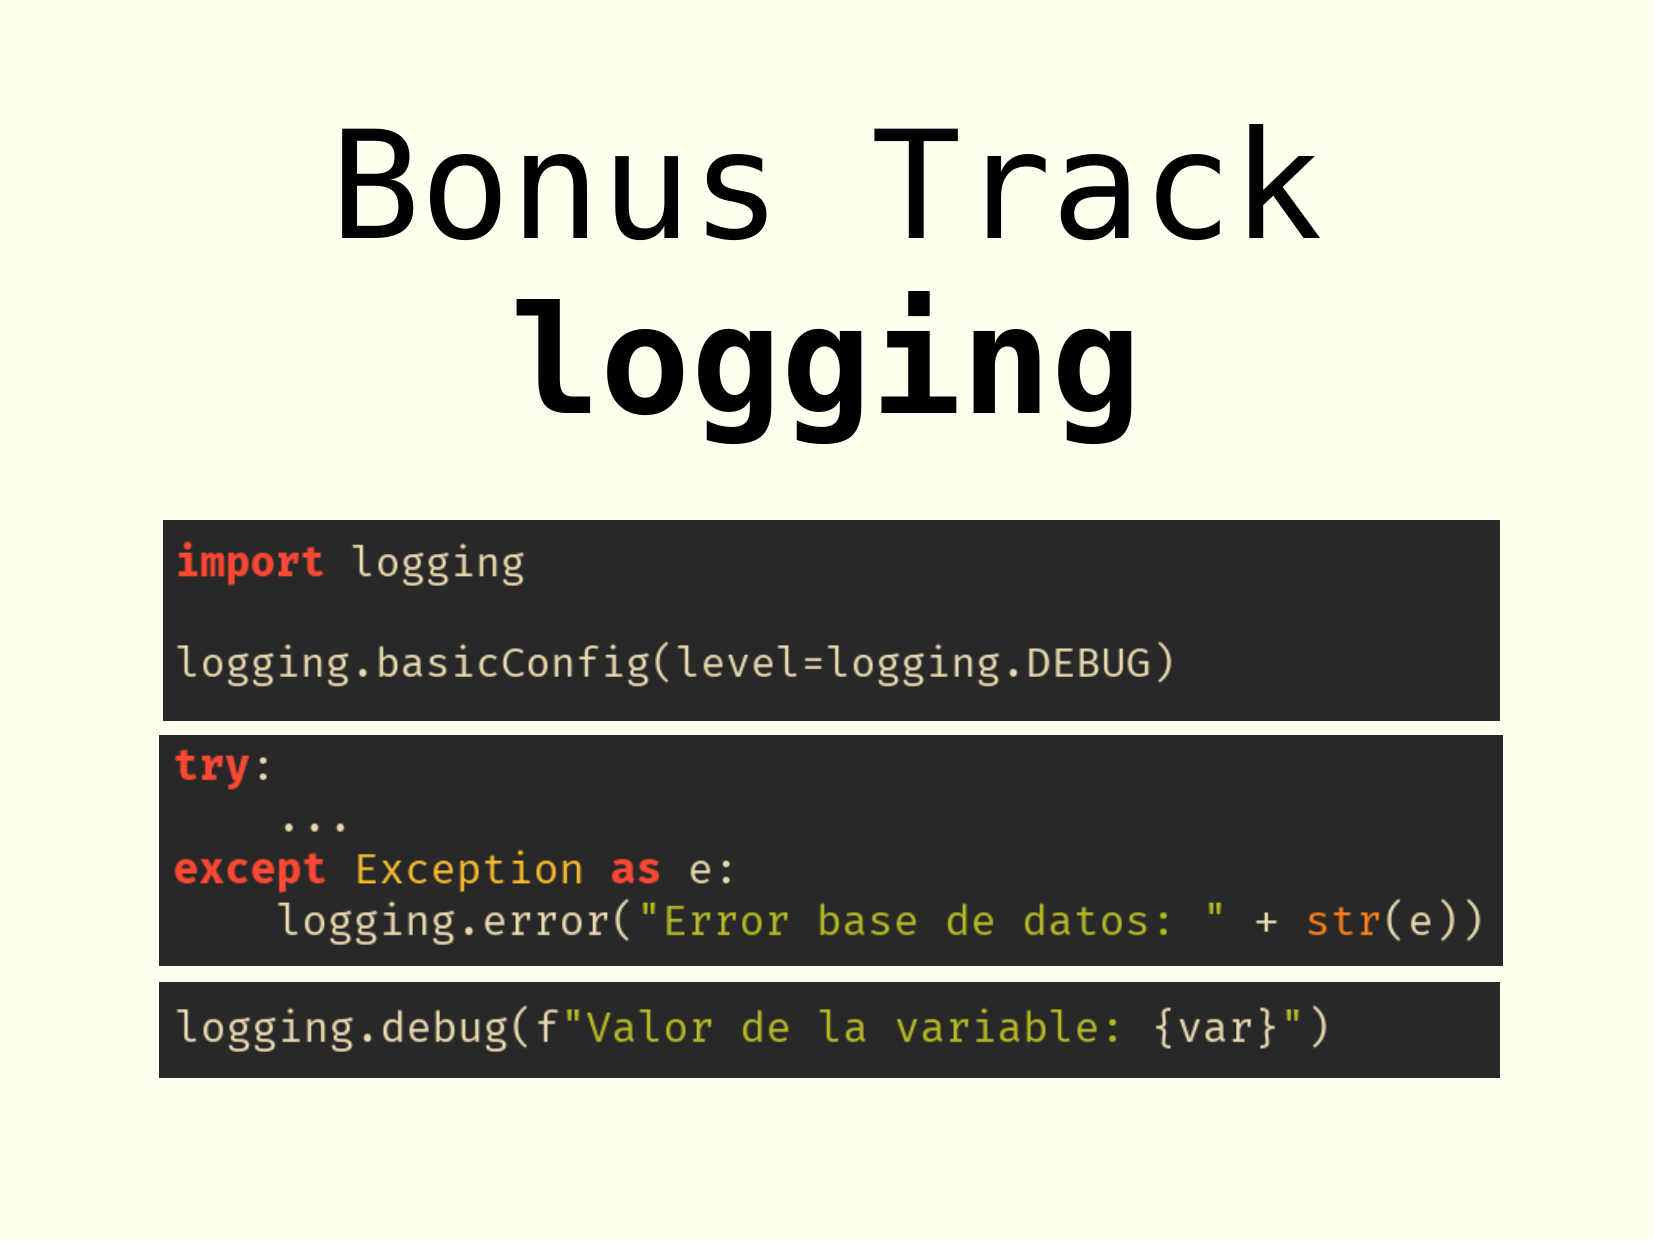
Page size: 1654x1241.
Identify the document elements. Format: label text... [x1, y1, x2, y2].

text_box Bonus Track logging [82, 49, 1571, 499]
picture [163, 520, 1500, 721]
picture [159, 982, 1500, 1078]
picture [159, 735, 1503, 966]
